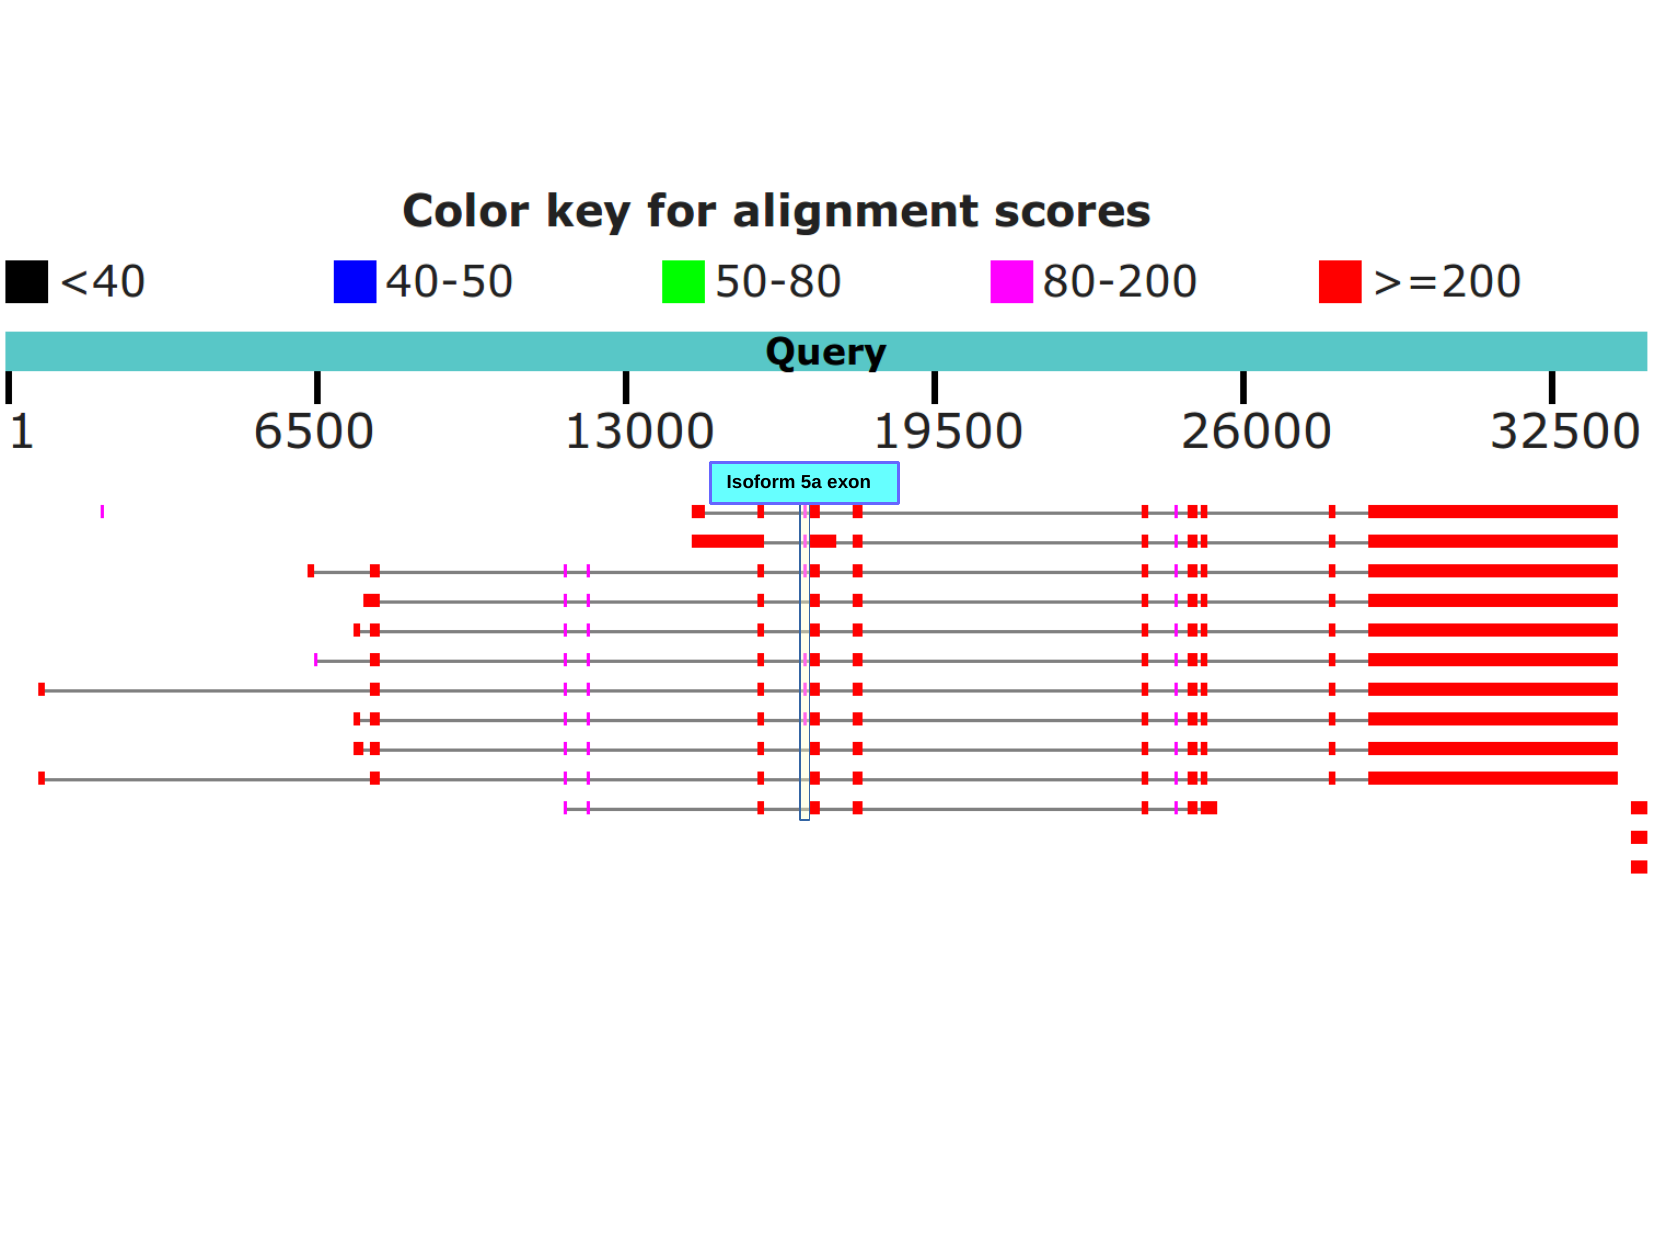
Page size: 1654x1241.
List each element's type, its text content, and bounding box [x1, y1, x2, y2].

text_box Isoform 5a exon [710, 462, 899, 504]
picture [0, 188, 1654, 878]
text_box [799, 505, 810, 821]
